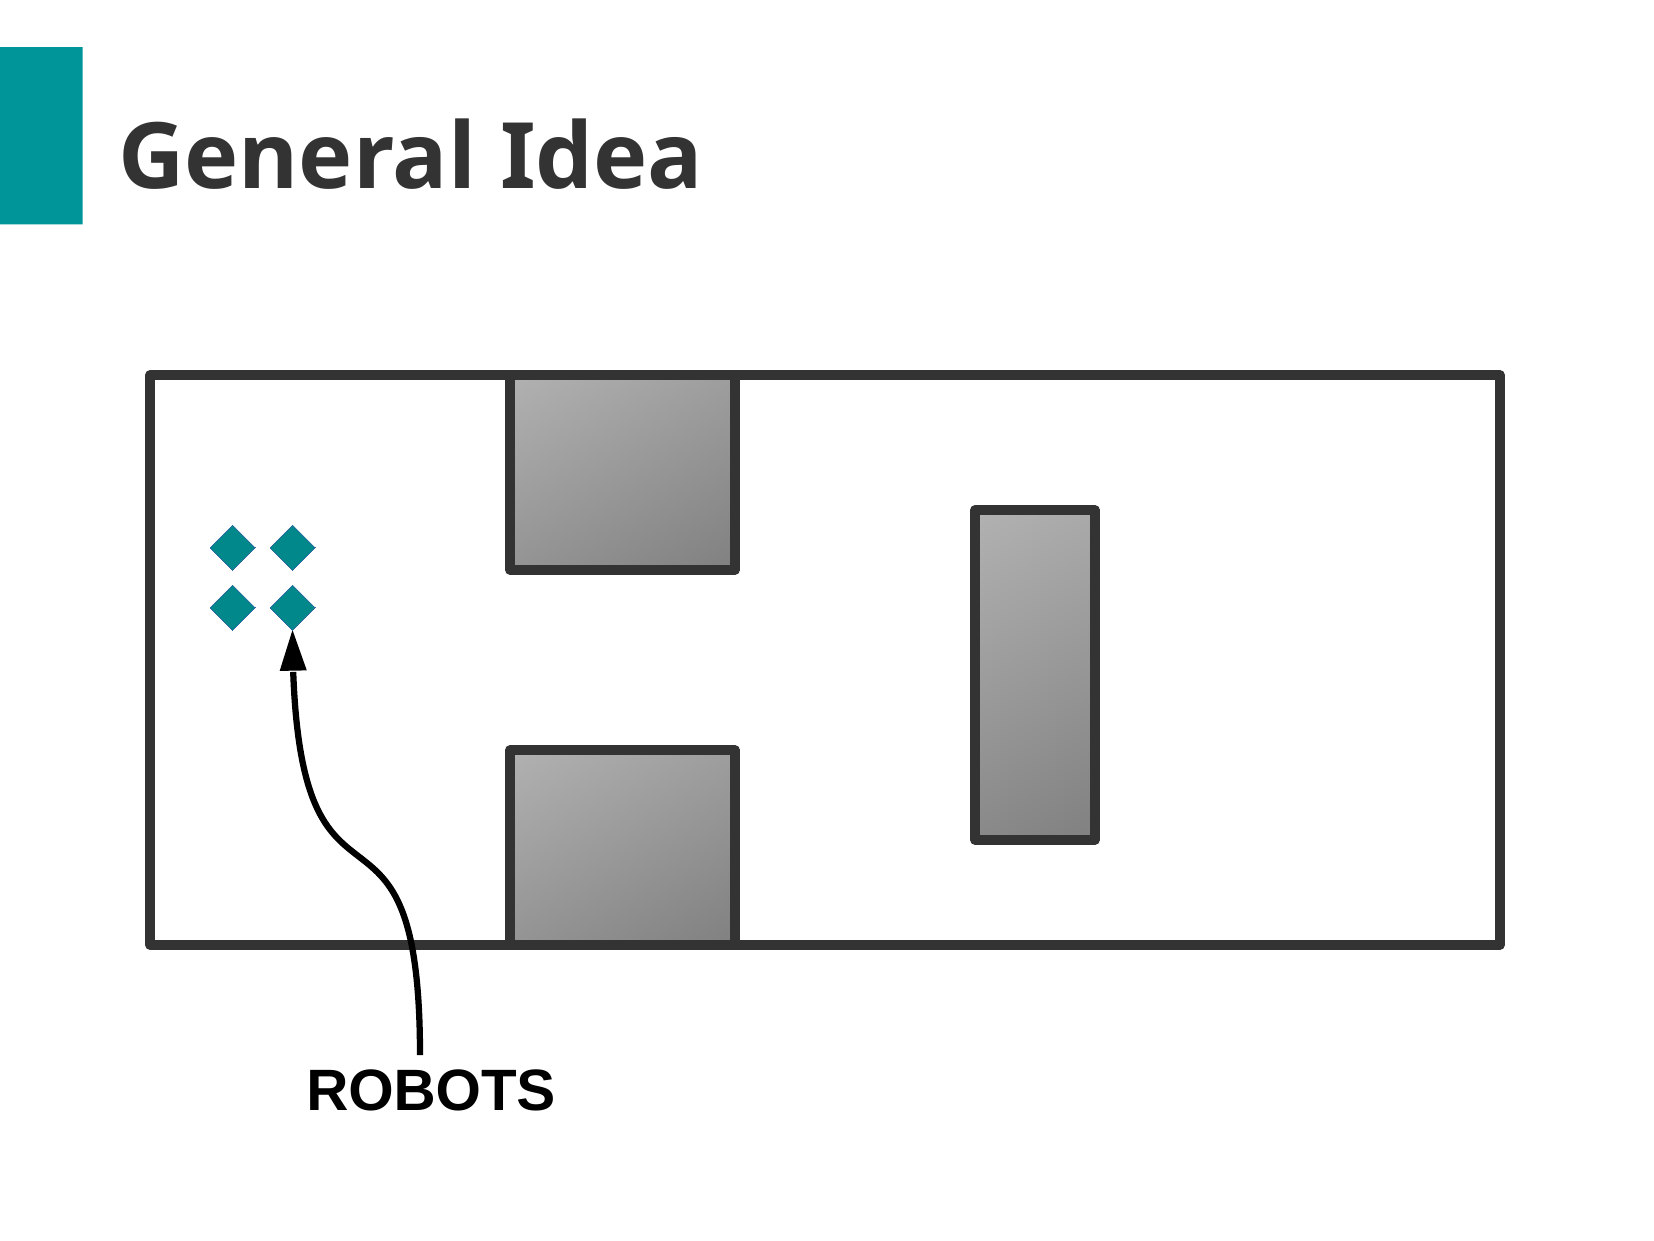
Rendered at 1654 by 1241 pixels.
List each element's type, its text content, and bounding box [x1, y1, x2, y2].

text_box [210, 525, 256, 571]
text_box ROBOTS [291, 1050, 571, 1130]
text_box [975, 510, 1096, 841]
text_box [270, 525, 316, 571]
text_box [270, 585, 316, 631]
title General Idea [118, 49, 1571, 257]
text_box [210, 585, 256, 631]
text_box [510, 750, 736, 946]
text_box [510, 375, 736, 571]
